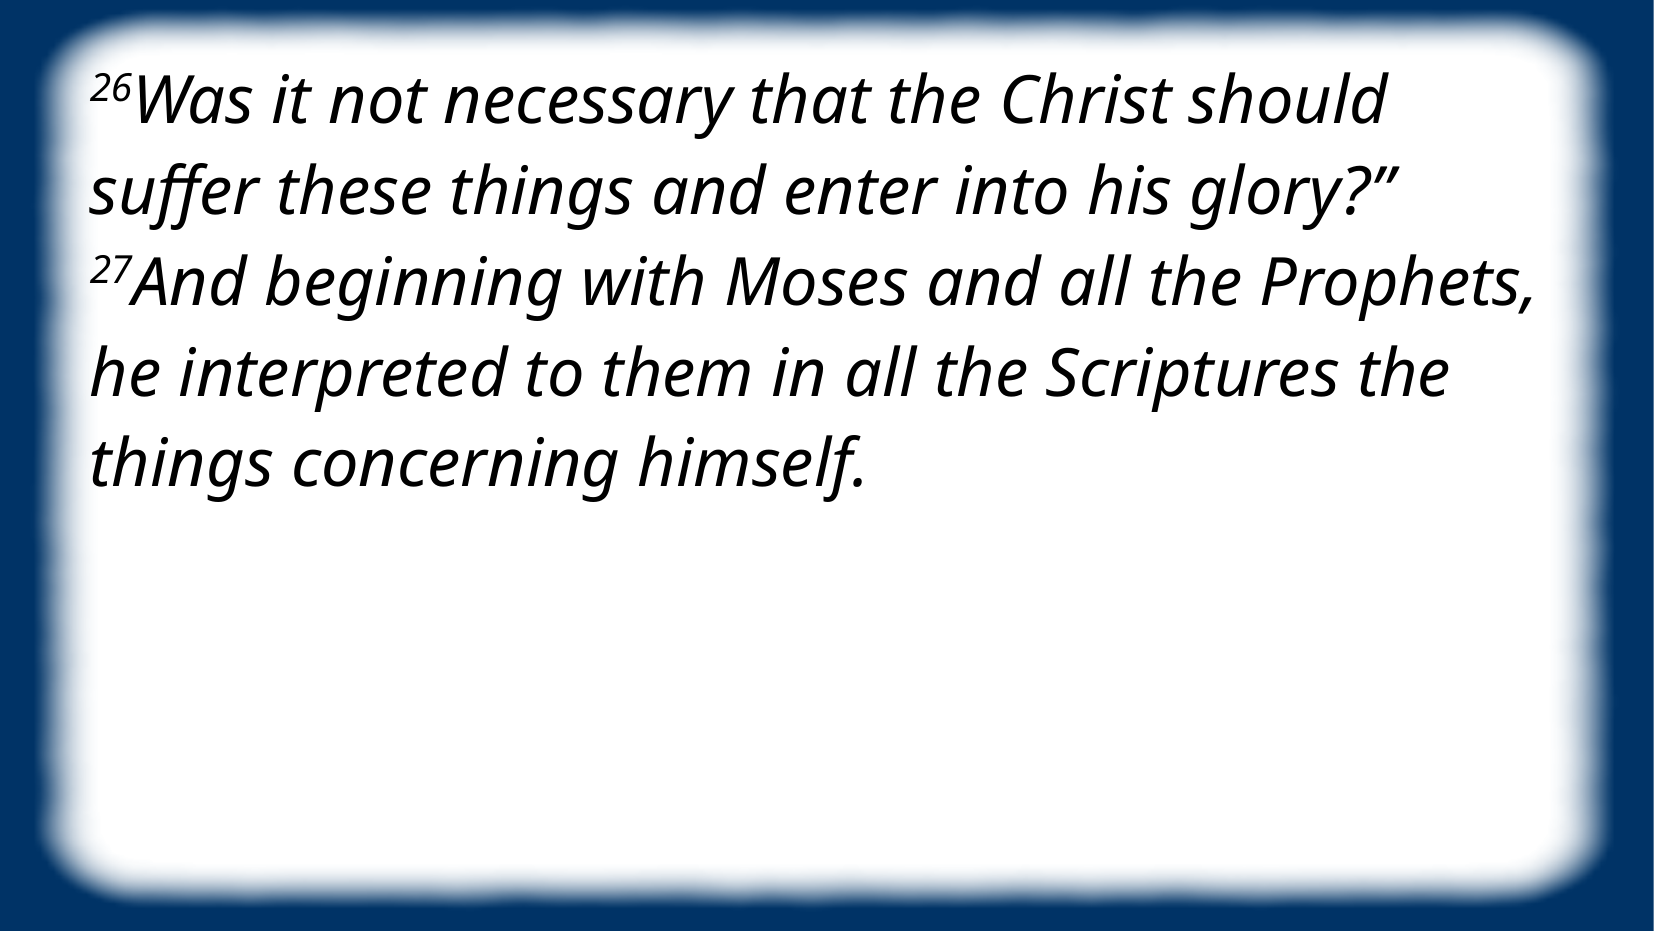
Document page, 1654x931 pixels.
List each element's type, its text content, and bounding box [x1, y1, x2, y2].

text_box 26Was it not necessary that the Christ should suffer these things and enter into his glory?” 27And beginning with Moses and all the Prophets, he interpreted to them in all the Scriptures the things concerning himself. [75, 45, 1576, 504]
picture [0, 0, 1654, 931]
